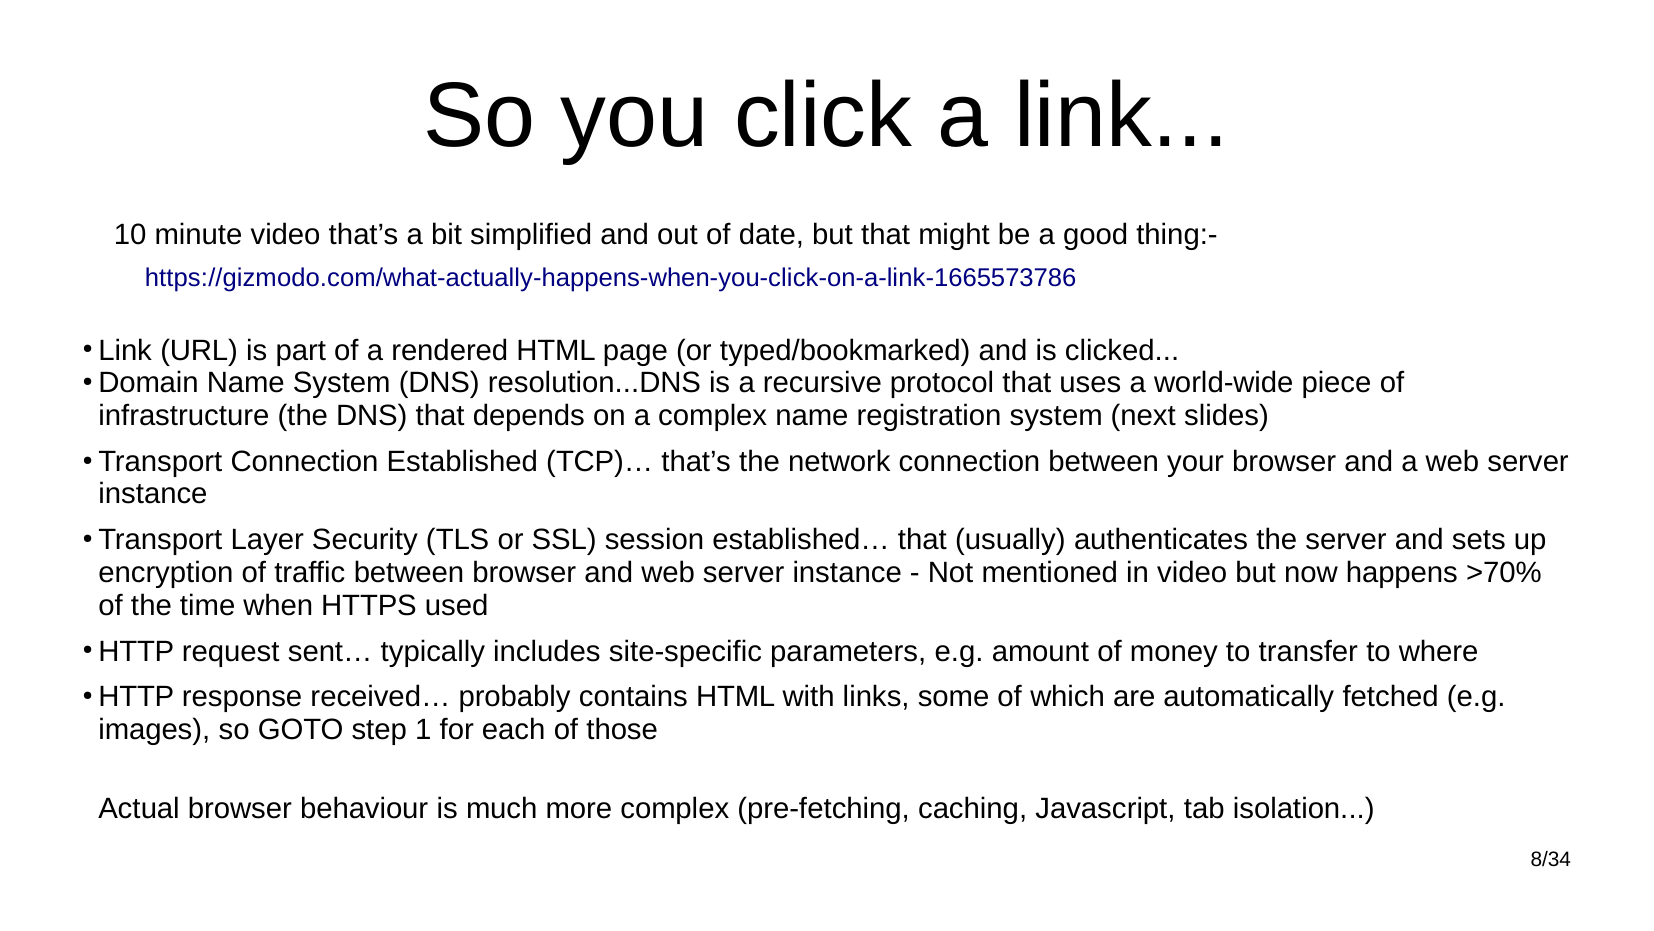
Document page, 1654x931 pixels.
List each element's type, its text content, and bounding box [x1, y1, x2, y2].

title So you click a link... [82, 37, 1571, 193]
list 10 minute video that’s a bit simplified and out of date, but that might be a good thing:- https://gizmodo.com/what-actually-happens-when-you-click-on-a-link-1665573786 Link (URL) is part of a rendered HTML page (or typed/bookmarked) and is clicked... Domain Name System (DNS) resolution...DNS is a recursive protocol that uses a world-wide piece of infrastructure (the DNS) that depends on a complex name registration system (next slides) Transport Connection Established (TCP)… that’s the network connection between your browser and a web server instance Transport Layer Security (TLS or SSL) session established… that (usually) authenticates the server and sets up encryption of traffic between browser and web server instance - Not mentioned in video but now happens >70% of the time when HTTPS used HTTP request sent… typically includes site-specific parameters, e.g. amount of money to transfer to where HTTP response received… probably contains HTML with links, some of which are automatically fetched (e.g. images), so GOTO step 1 for each of those Actual browser behaviour is much more complex (pre-fetching, caching, Javascript, tab isolation...) [82, 217, 1571, 827]
